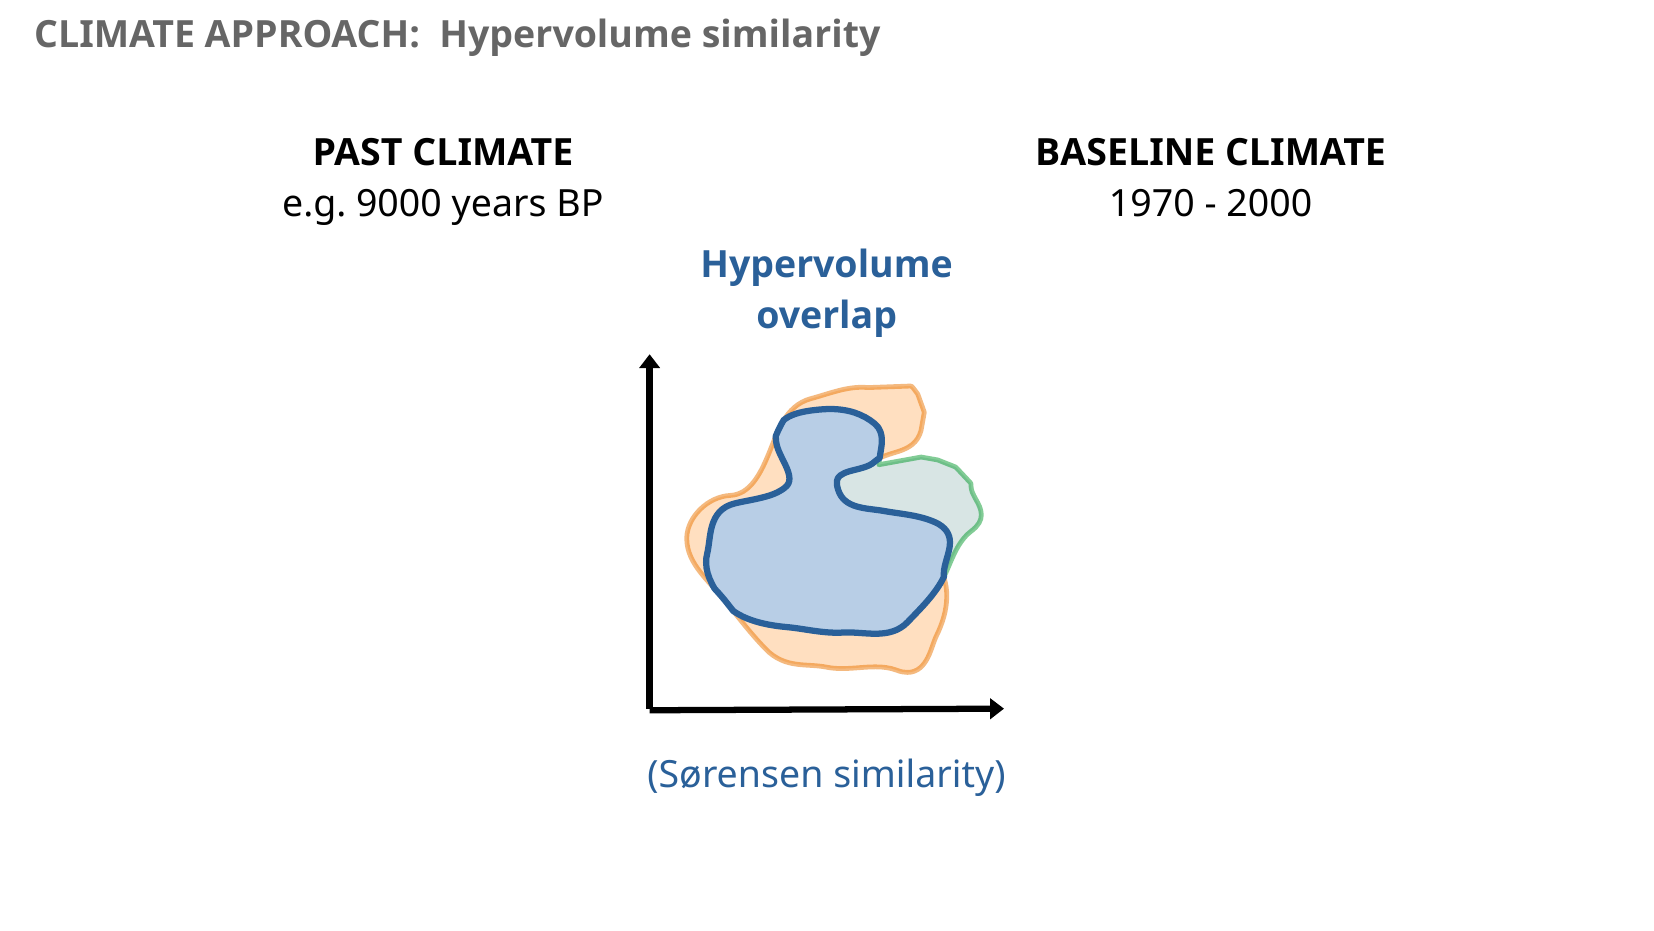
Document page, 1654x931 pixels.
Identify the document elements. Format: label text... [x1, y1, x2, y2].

text_box (Sørensen similarity) [620, 731, 1034, 816]
text_box CLIMATE APPROACH: Hypervolume similarity [0, 0, 1654, 118]
text_box Hypervolume overlap [620, 246, 1034, 331]
text_box BASELINE CLIMATE 1970 - 2000 [1003, 118, 1418, 236]
text_box PAST CLIMATE e.g. 9000 years BP [236, 118, 650, 235]
text_box [686, 386, 982, 673]
